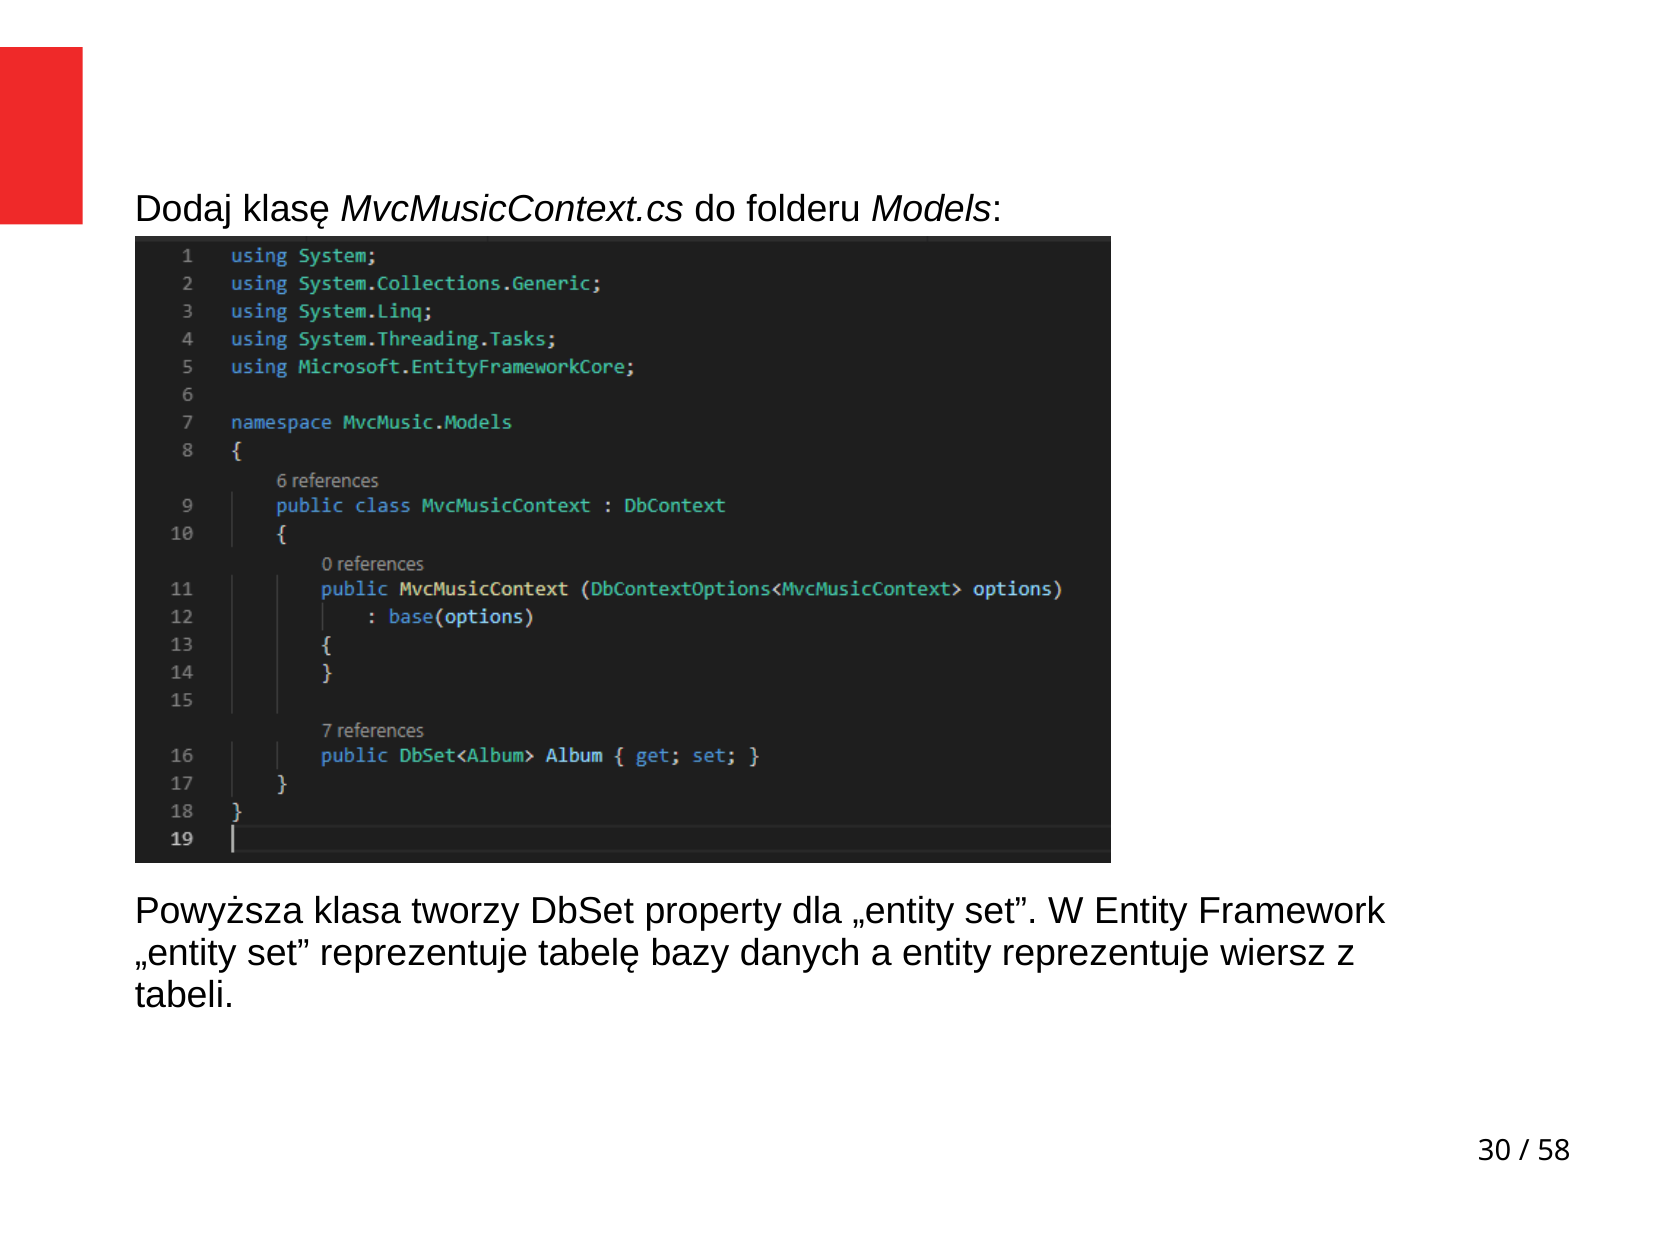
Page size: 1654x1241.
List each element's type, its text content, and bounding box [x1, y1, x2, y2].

text_box Powyższa klasa tworzy DbSet property dla „entity set”. W Entity Framework „entity set” reprezentuje tabelę bazy danych a entity reprezentuje wiersz z tabeli. [120, 881, 1441, 1023]
text_box Dodaj klasę MvcMusicContext.cs do folderu Models: [120, 180, 1426, 237]
picture [135, 237, 1111, 863]
